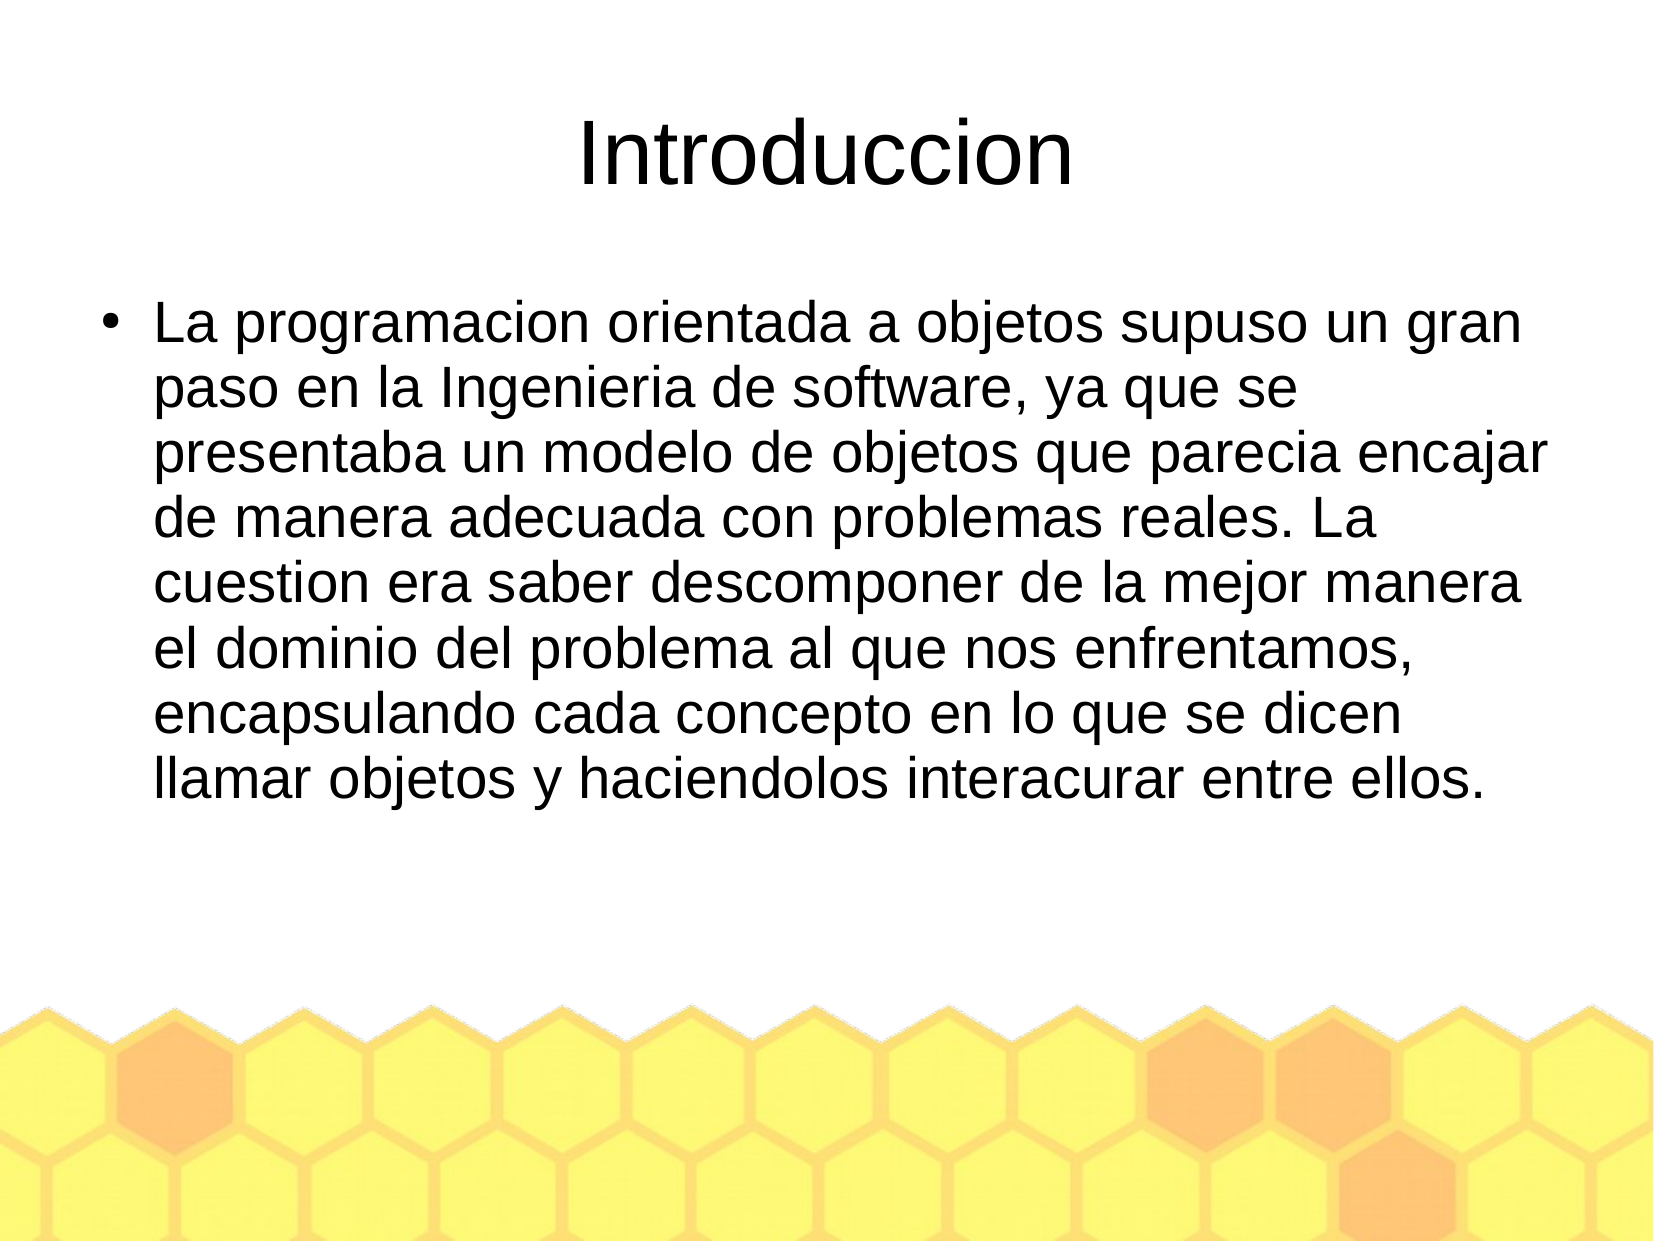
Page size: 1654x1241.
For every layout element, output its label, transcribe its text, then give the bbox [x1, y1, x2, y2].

picture [0, 1001, 1654, 1241]
title Introduccion [82, 49, 1571, 257]
list La programacion orientada a objetos supuso un gran paso en la Ingenieria de software, ya que se presentaba un modelo de objetos que parecia encajar de manera adecuada con problemas reales. La cuestion era saber descomponer de la mejor manera el dominio del problema al que nos enfrentamos, encapsulando cada concepto en lo que se dicen llamar objetos y haciendolos interacurar entre ellos. [82, 290, 1571, 1010]
